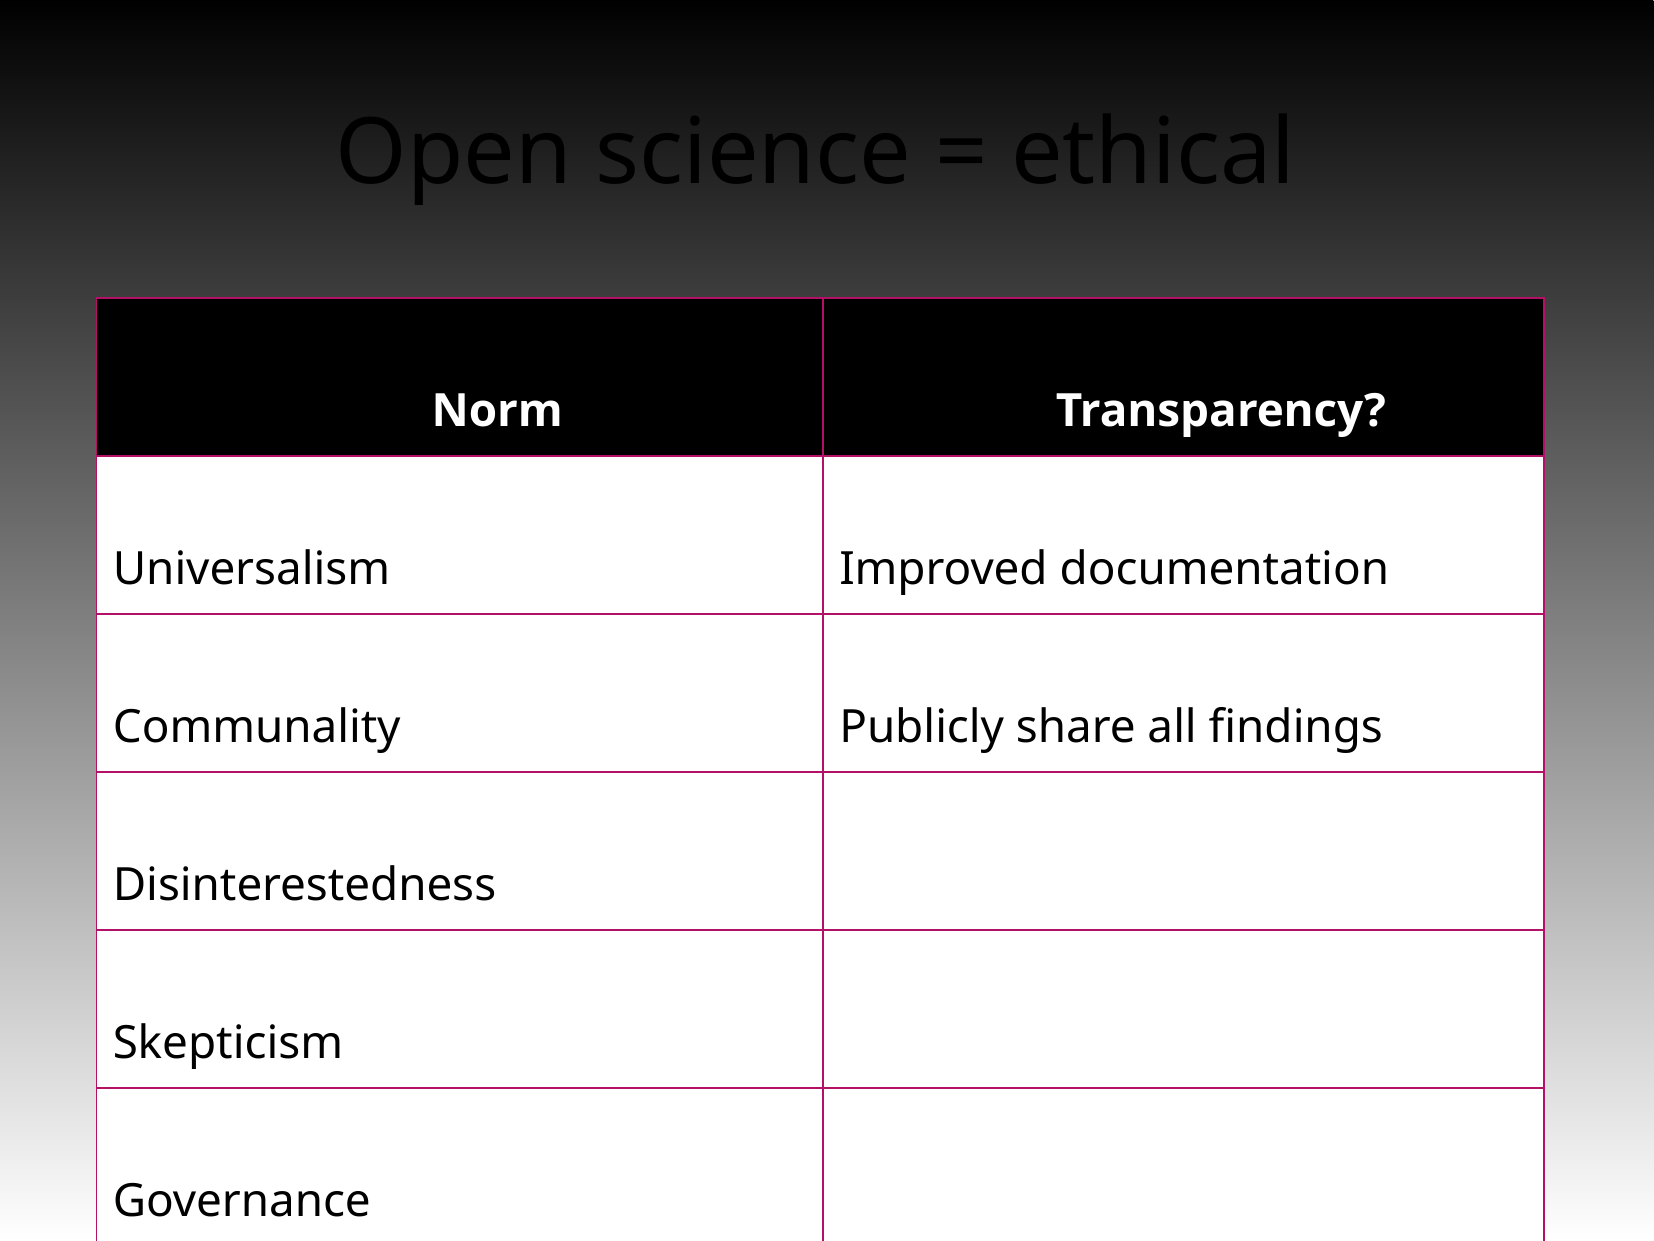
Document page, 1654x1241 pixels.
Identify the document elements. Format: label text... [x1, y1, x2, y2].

table_cell Communality [97, 615, 822, 771]
table_header Norm [97, 299, 822, 455]
table_cell [824, 773, 1543, 929]
table_cell Governance [97, 1089, 822, 1241]
table_cell [824, 1089, 1543, 1241]
table_cell Disinterestedness [97, 773, 822, 929]
table_cell Improved documentation [824, 457, 1543, 613]
table_cell Skepticism [97, 931, 822, 1087]
table_cell Universalism [97, 457, 822, 613]
table_cell Publicly share all findings [824, 615, 1543, 771]
title Open science = ethical [71, 45, 1561, 253]
table_cell [824, 931, 1543, 1087]
table_header Transparency? [824, 299, 1543, 455]
